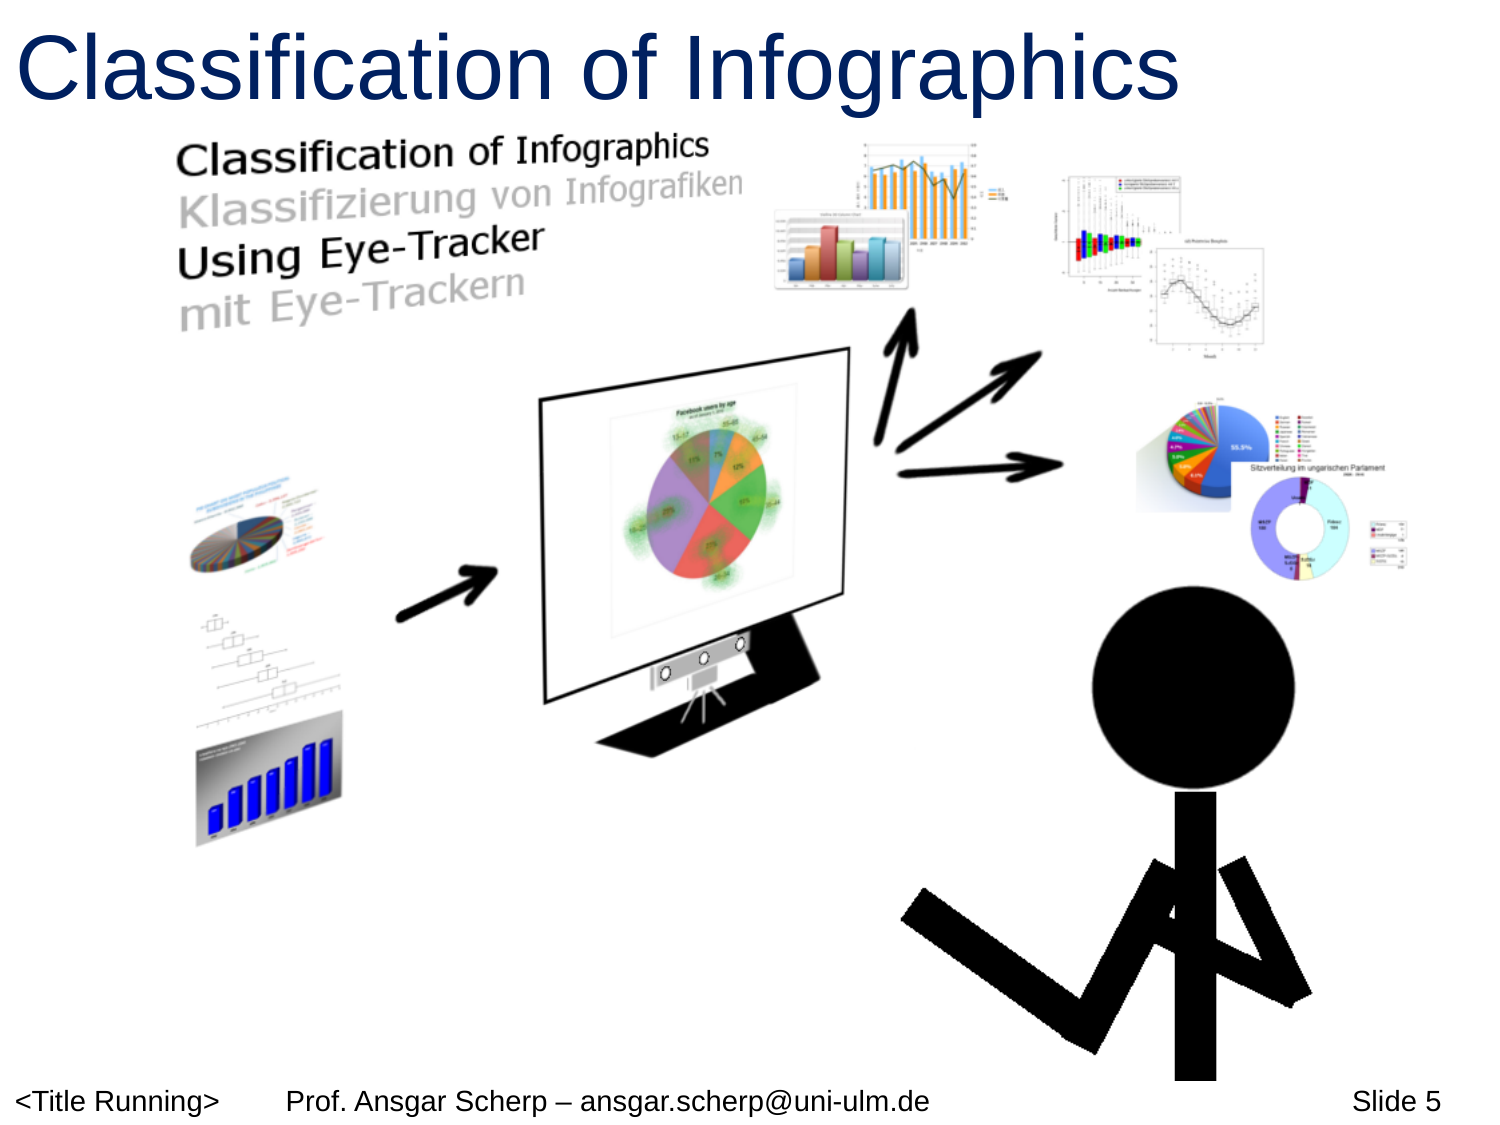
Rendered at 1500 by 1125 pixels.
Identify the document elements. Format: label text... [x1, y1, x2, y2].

title Classification of Infographics [0, 0, 1500, 125]
picture [43, 125, 1457, 1081]
